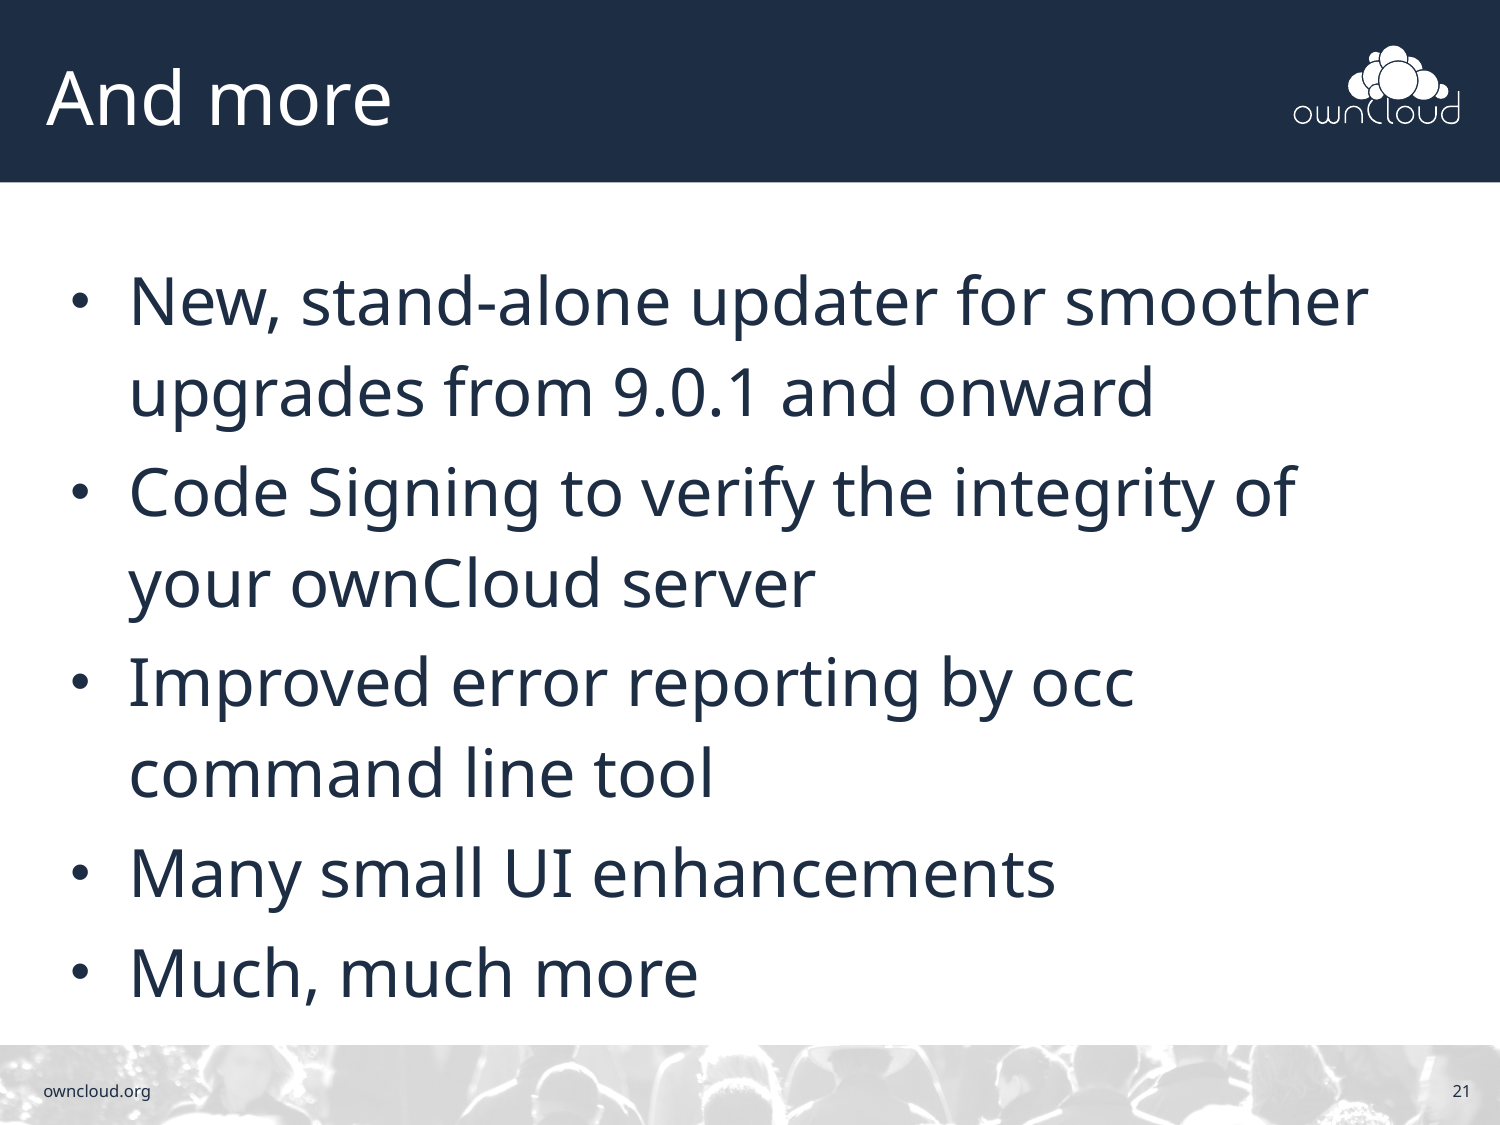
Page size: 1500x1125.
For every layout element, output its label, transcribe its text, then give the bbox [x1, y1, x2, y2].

picture [0, 1045, 1500, 1125]
list New, stand-alone updater for smoother upgrades from 9.0.1 and onward Code Signing to verify the integrity of your ownCloud server Improved error reporting by occ command line tool Many small UI enhancements Much, much more [70, 254, 1440, 1025]
title And more [46, 5, 1258, 187]
